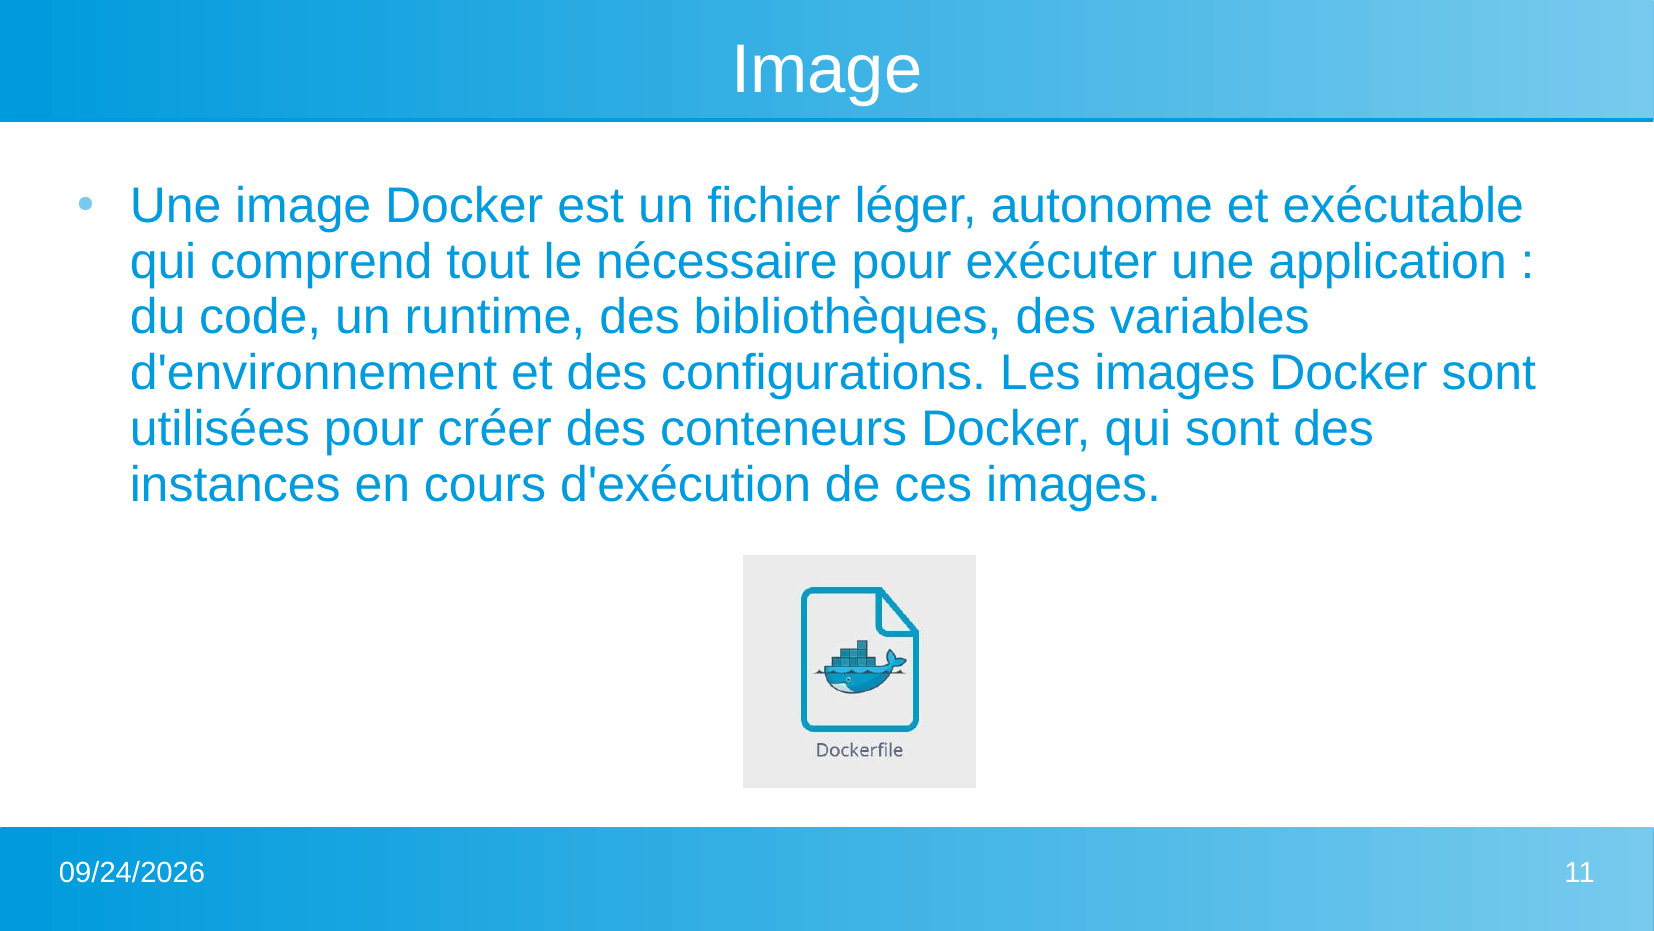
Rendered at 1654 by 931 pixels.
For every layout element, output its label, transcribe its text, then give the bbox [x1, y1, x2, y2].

title Image [58, 29, 1595, 108]
picture [743, 555, 976, 788]
list Une image Docker est un fichier léger, autonome et exécutable qui comprend tout le nécessaire pour exécuter une application : du code, un runtime, des bibliothèques, des variables d'environnement et des configurations. Les images Docker sont utilisées pour créer des conteneurs Docker, qui sont des instances en cours d'exécution de ces images. [58, 177, 1595, 768]
